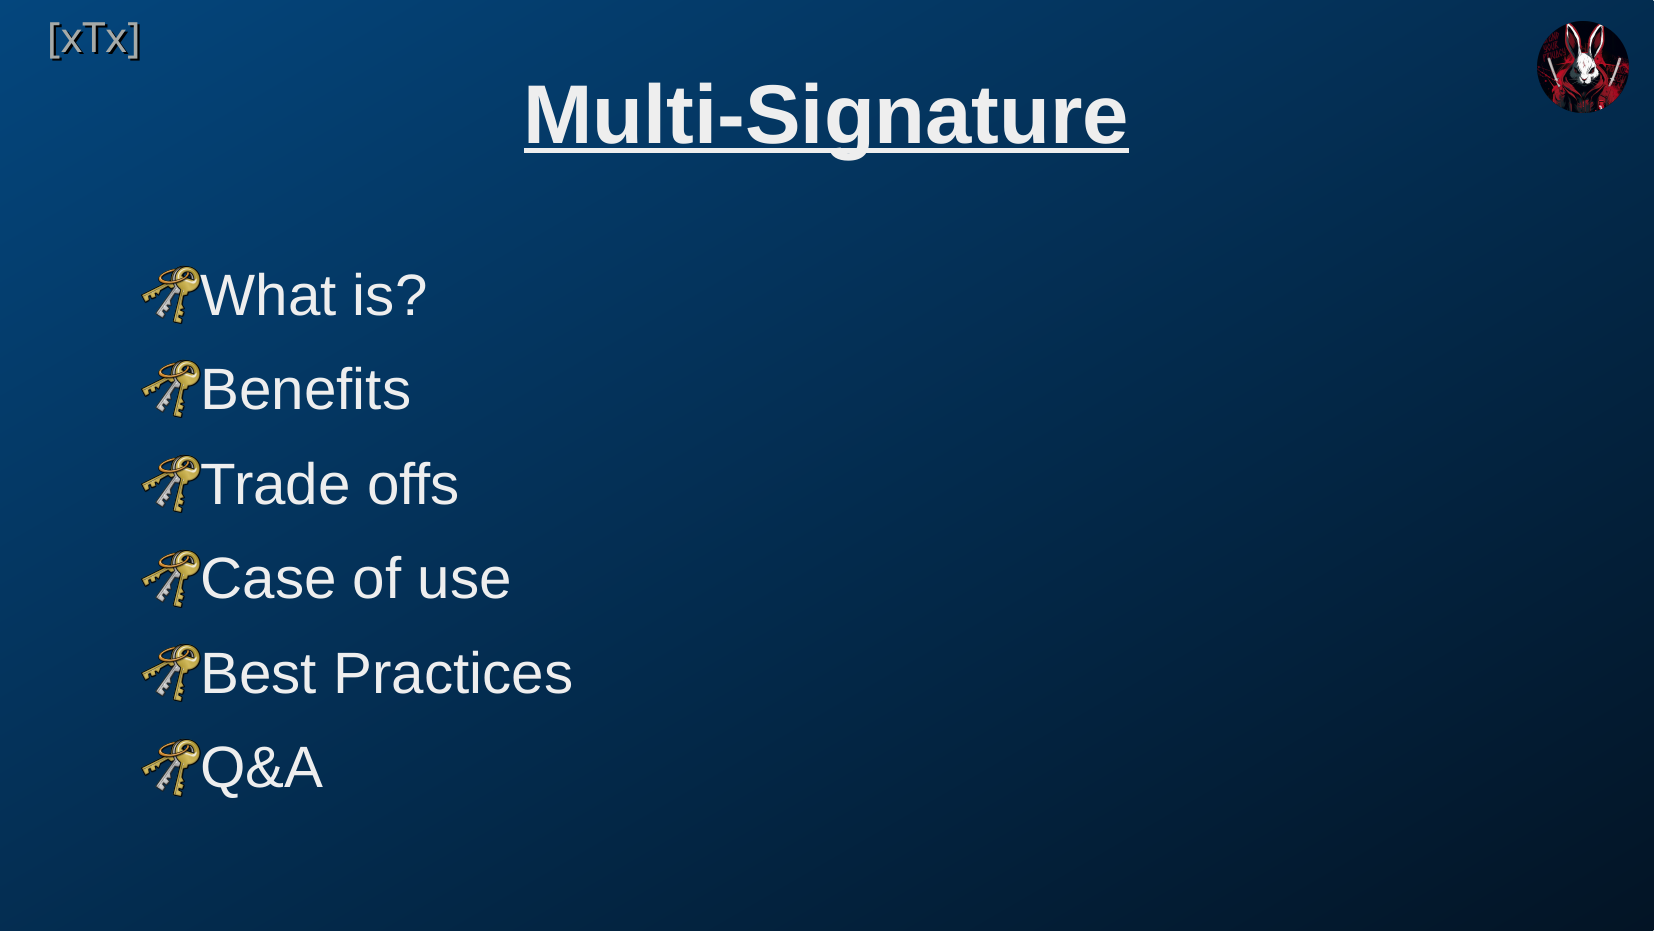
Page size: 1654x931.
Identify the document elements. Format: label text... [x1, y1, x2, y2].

picture [1537, 21, 1629, 113]
list What is? Benefits Trade offs Case of use Best Practices Q&A [82, 262, 1571, 826]
title Multi-Signature [82, 37, 1571, 193]
text_box [xTx] [0, 0, 188, 76]
